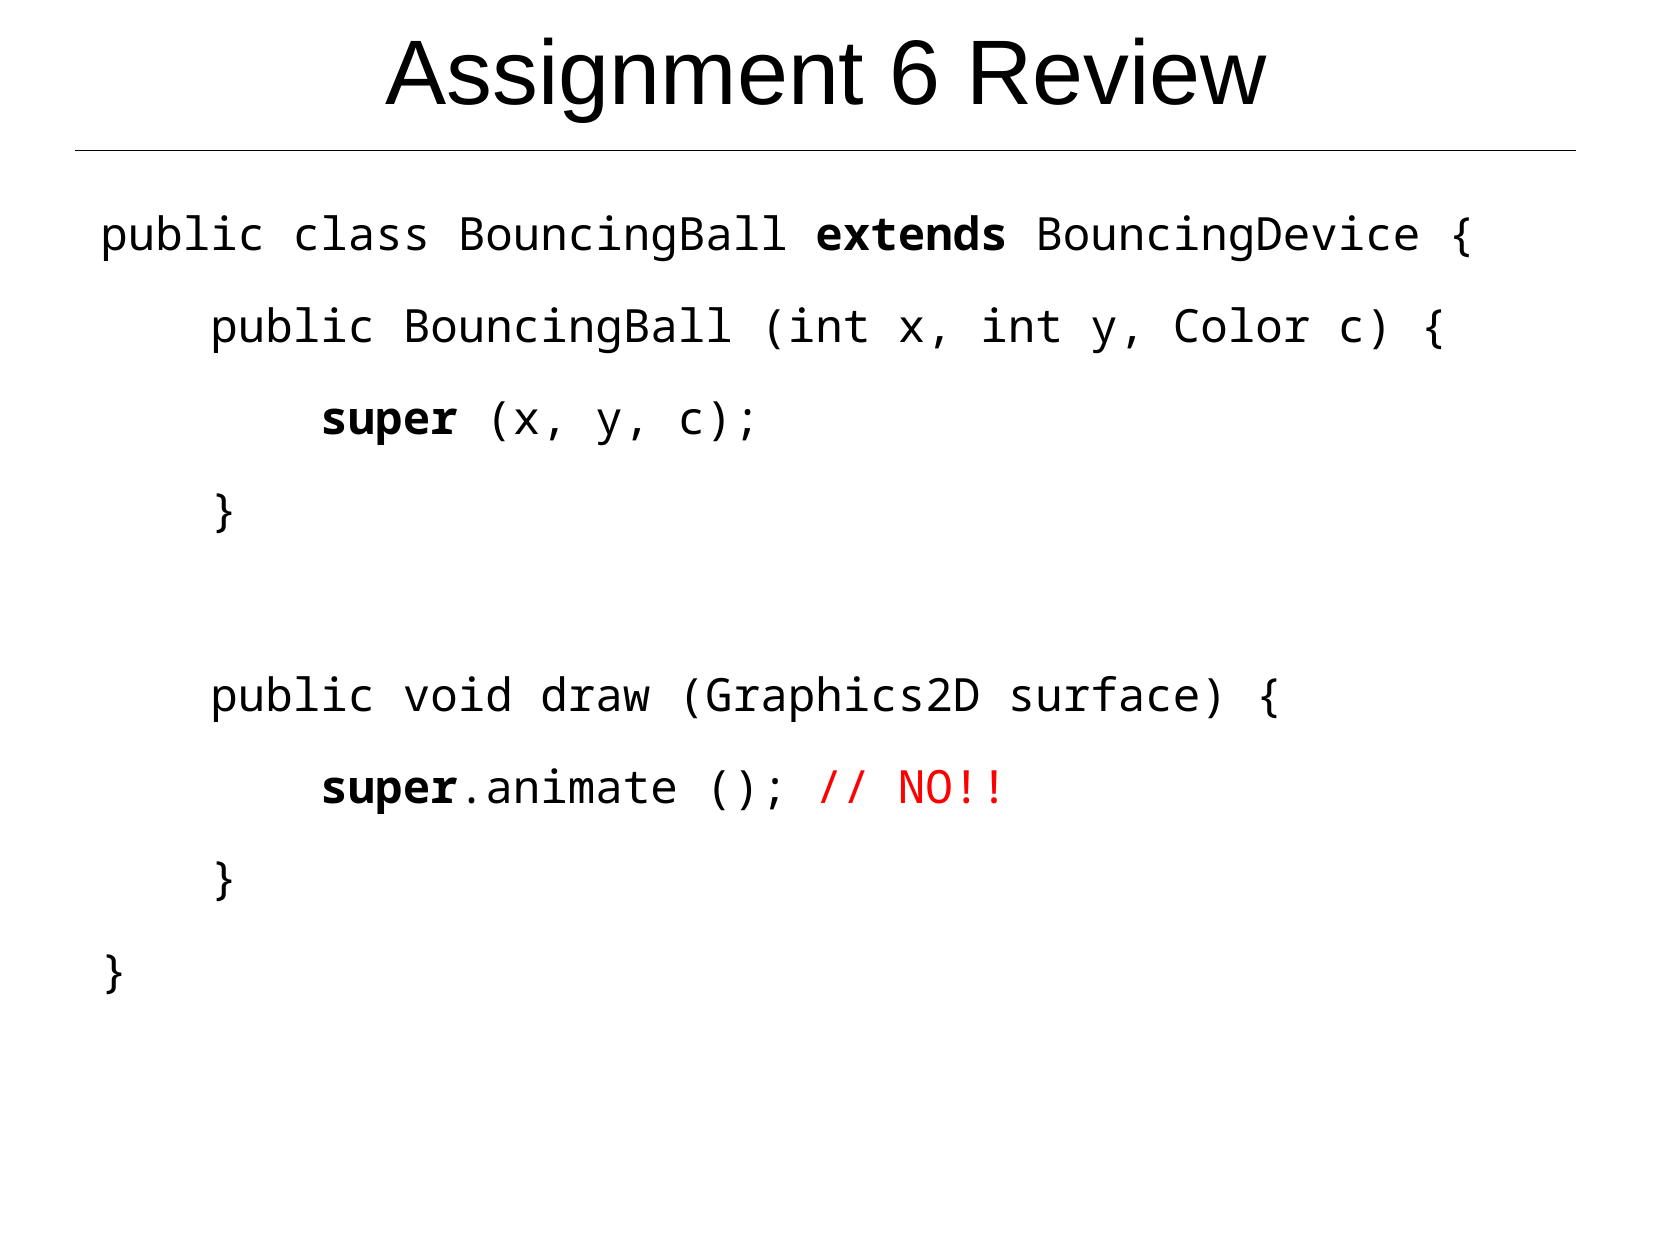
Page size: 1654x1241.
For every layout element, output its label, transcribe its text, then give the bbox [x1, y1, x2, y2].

title Assignment 6 Review [82, 3, 1571, 143]
list public class BouncingBall extends BouncingDevice { public BouncingBall (int x, int y, Color c) { super (x, y, c); } public void draw (Graphics2D surface) { super.animate (); // NO!! } } [82, 201, 1571, 1006]
